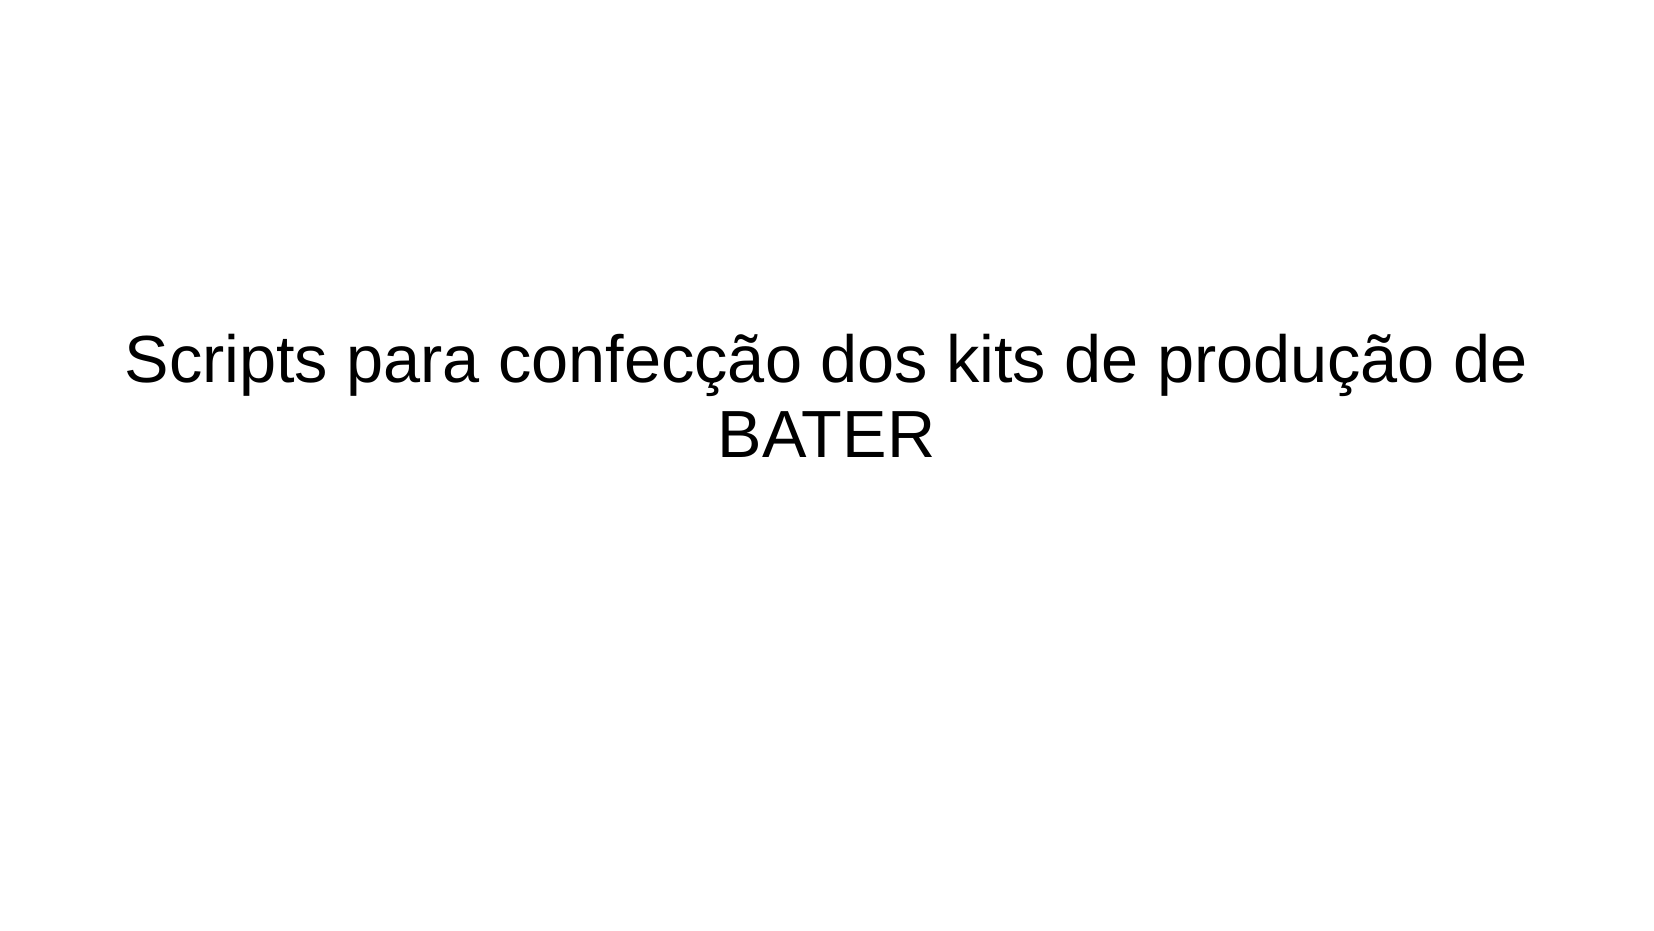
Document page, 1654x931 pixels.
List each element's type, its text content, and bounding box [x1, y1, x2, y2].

subtitle Scripts para confecção dos kits de produção de BATER [82, 37, 1571, 757]
